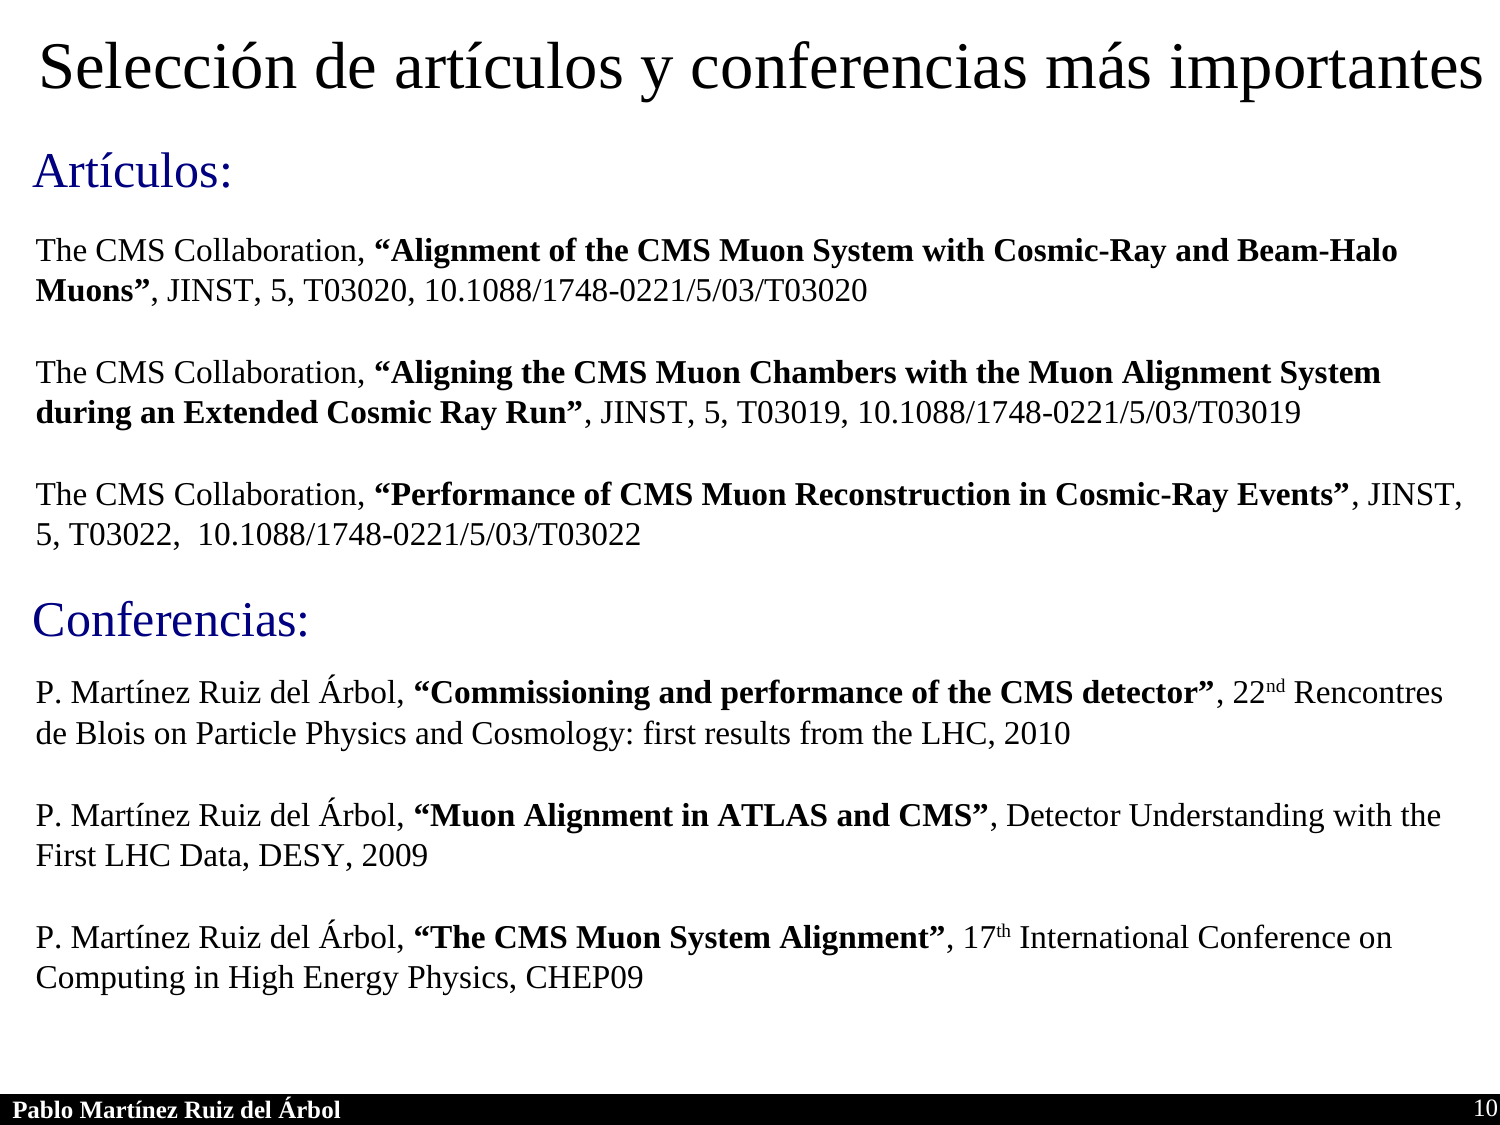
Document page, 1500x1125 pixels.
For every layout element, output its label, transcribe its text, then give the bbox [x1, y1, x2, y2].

text_box P. Martínez Ruiz del Árbol, “Commissioning and performance of the CMS detector”, 22nd Rencontres de Blois on Particle Physics and Cosmology: first results from the LHC, 2010 P. Martínez Ruiz del Árbol, “Muon Alignment in ATLAS and CMS”, Detector Understanding with the First LHC Data, DESY, 2009 P. Martínez Ruiz del Árbol, “The CMS Muon System Alignment”, 17th International Conference on Computing in High Energy Physics, CHEP09 [20, 662, 1496, 1013]
text_box Artículos: [18, 129, 289, 220]
text_box Conferencias: [18, 577, 676, 669]
text_box The CMS Collaboration, “Alignment of the CMS Muon System with Cosmic-Ray and Beam-Halo Muons”, JINST, 5, T03020, 10.1088/1748-0221/5/03/T03020 The CMS Collaboration, “Aligning the CMS Muon Chambers with the Muon Alignment System during an Extended Cosmic Ray Run”, JINST, 5, T03019, 10.1088/1748-0221/5/03/T03019 The CMS Collaboration, “Performance of CMS Muon Reconstruction in Cosmic-Ray Events”, JINST, 5, T03022, 10.1088/1748-0221/5/03/T03022 [20, 219, 1496, 571]
text_box Selección de artículos y conferencias más importantes [10, 12, 1500, 121]
